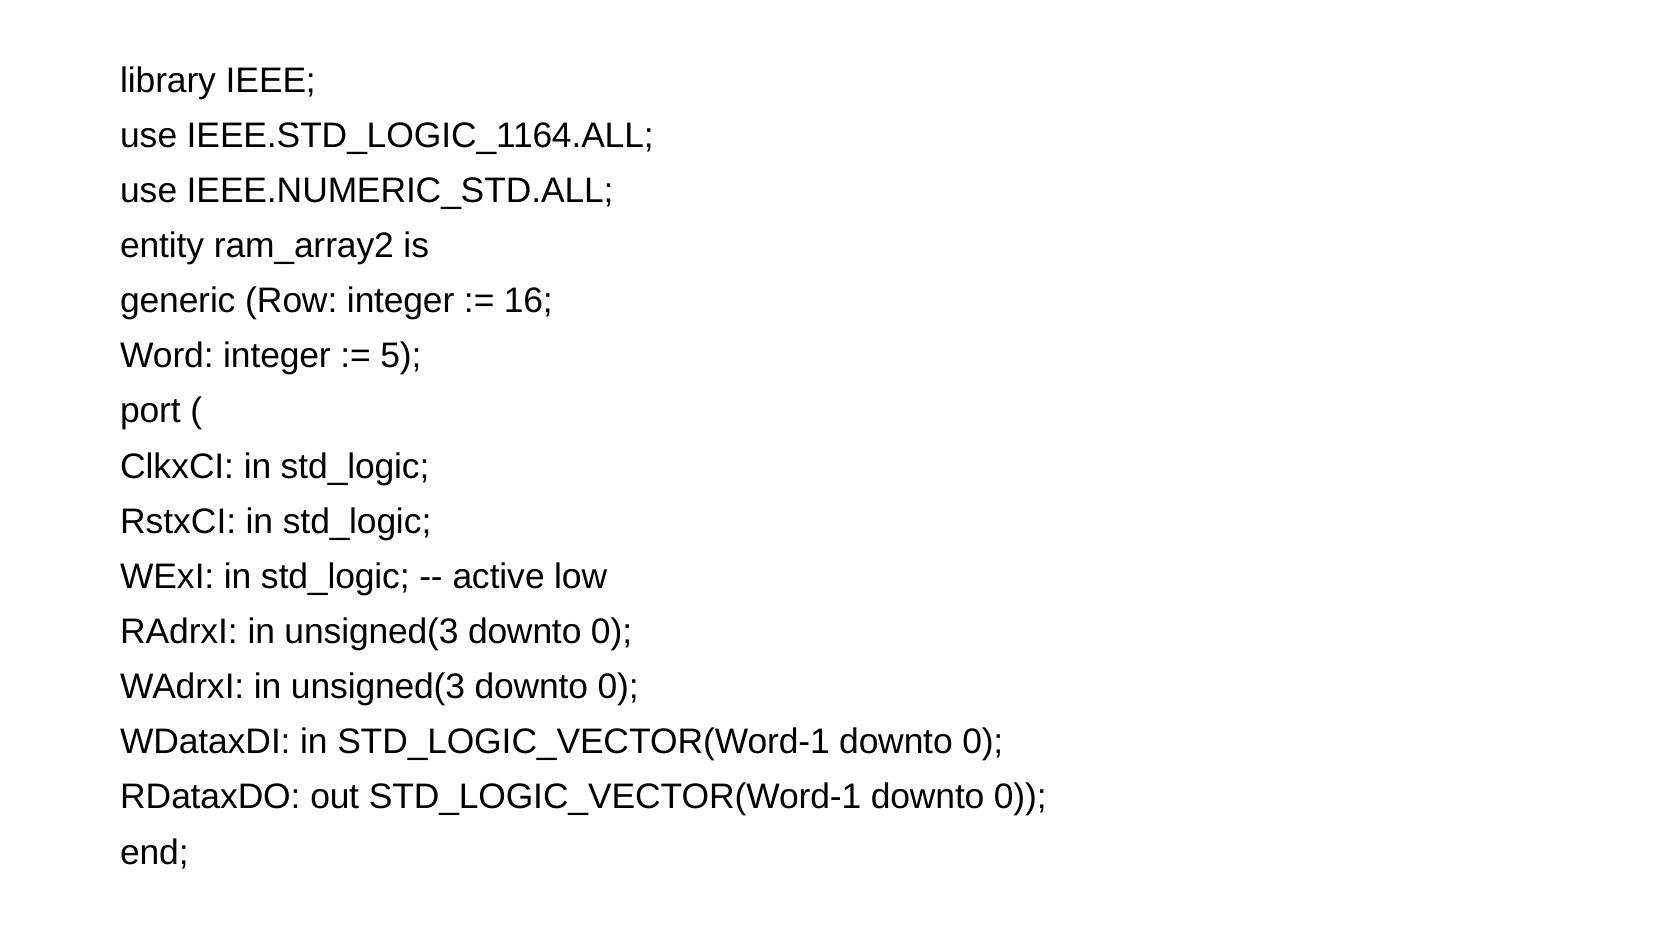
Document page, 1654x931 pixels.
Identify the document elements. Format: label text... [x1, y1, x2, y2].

list library IEEE; use IEEE.STD_LOGIC_1164.ALL; use IEEE.NUMERIC_STD.ALL; entity ram_array2 is generic (Row: integer := 16; Word: integer := 5); port ( ClkxCI: in std_logic; RstxCI: in std_logic; WExI: in std_logic; -- active low RAdrxI: in unsigned(3 downto 0); WAdrxI: in unsigned(3 downto 0); WDataxDI: in STD_LOGIC_VECTOR(Word-1 downto 0); RDataxDO: out STD_LOGIC_VECTOR(Word-1 downto 0)); end; [82, 60, 1571, 886]
